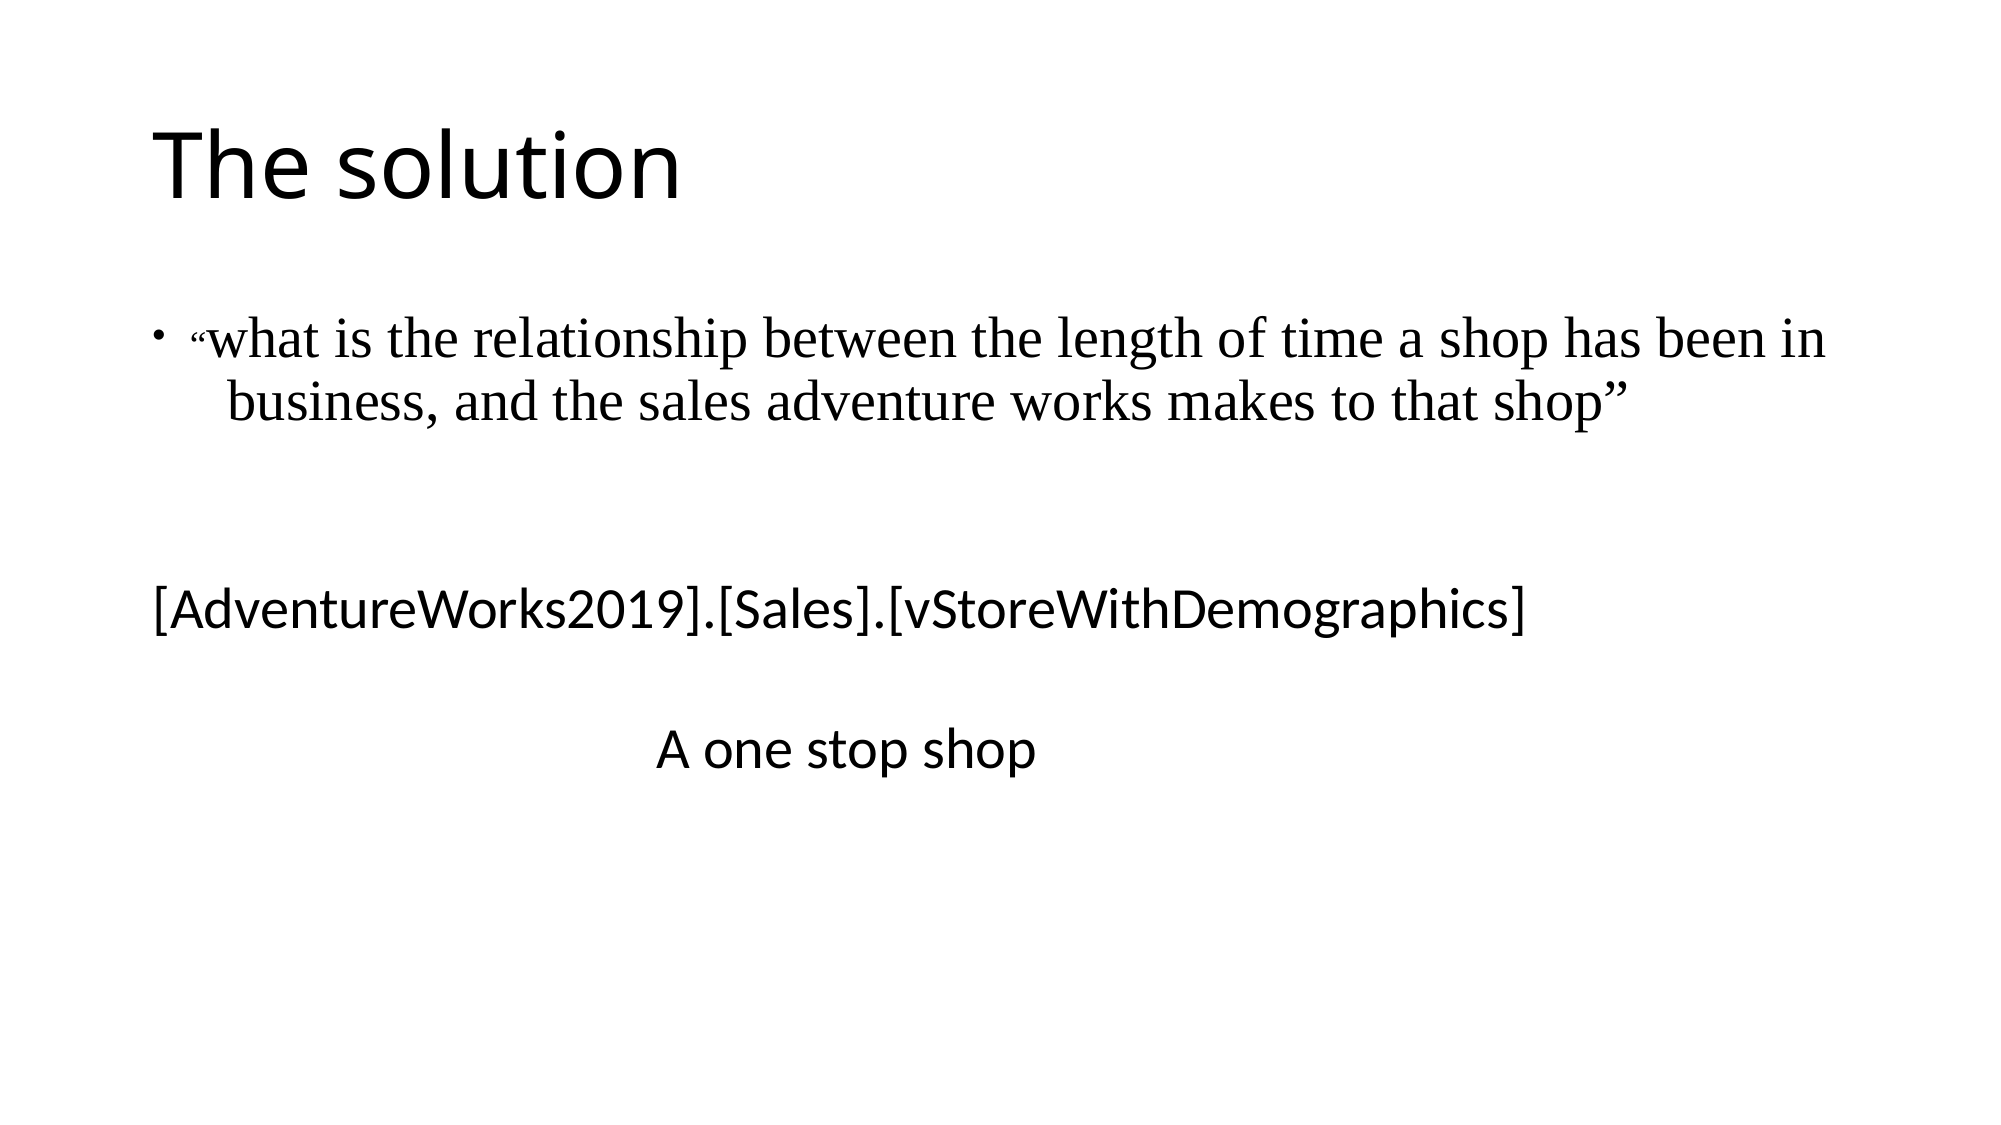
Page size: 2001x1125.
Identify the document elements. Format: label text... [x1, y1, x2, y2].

title The solution [137, 59, 1863, 278]
list “what is the relationship between the length of time a shop has been in business, and the sales adventure works makes to that shop” [137, 299, 1863, 562]
text_box [AdventureWorks2019].[Sales].[vStoreWithDemographics] A one stop shop [137, 562, 1889, 861]
